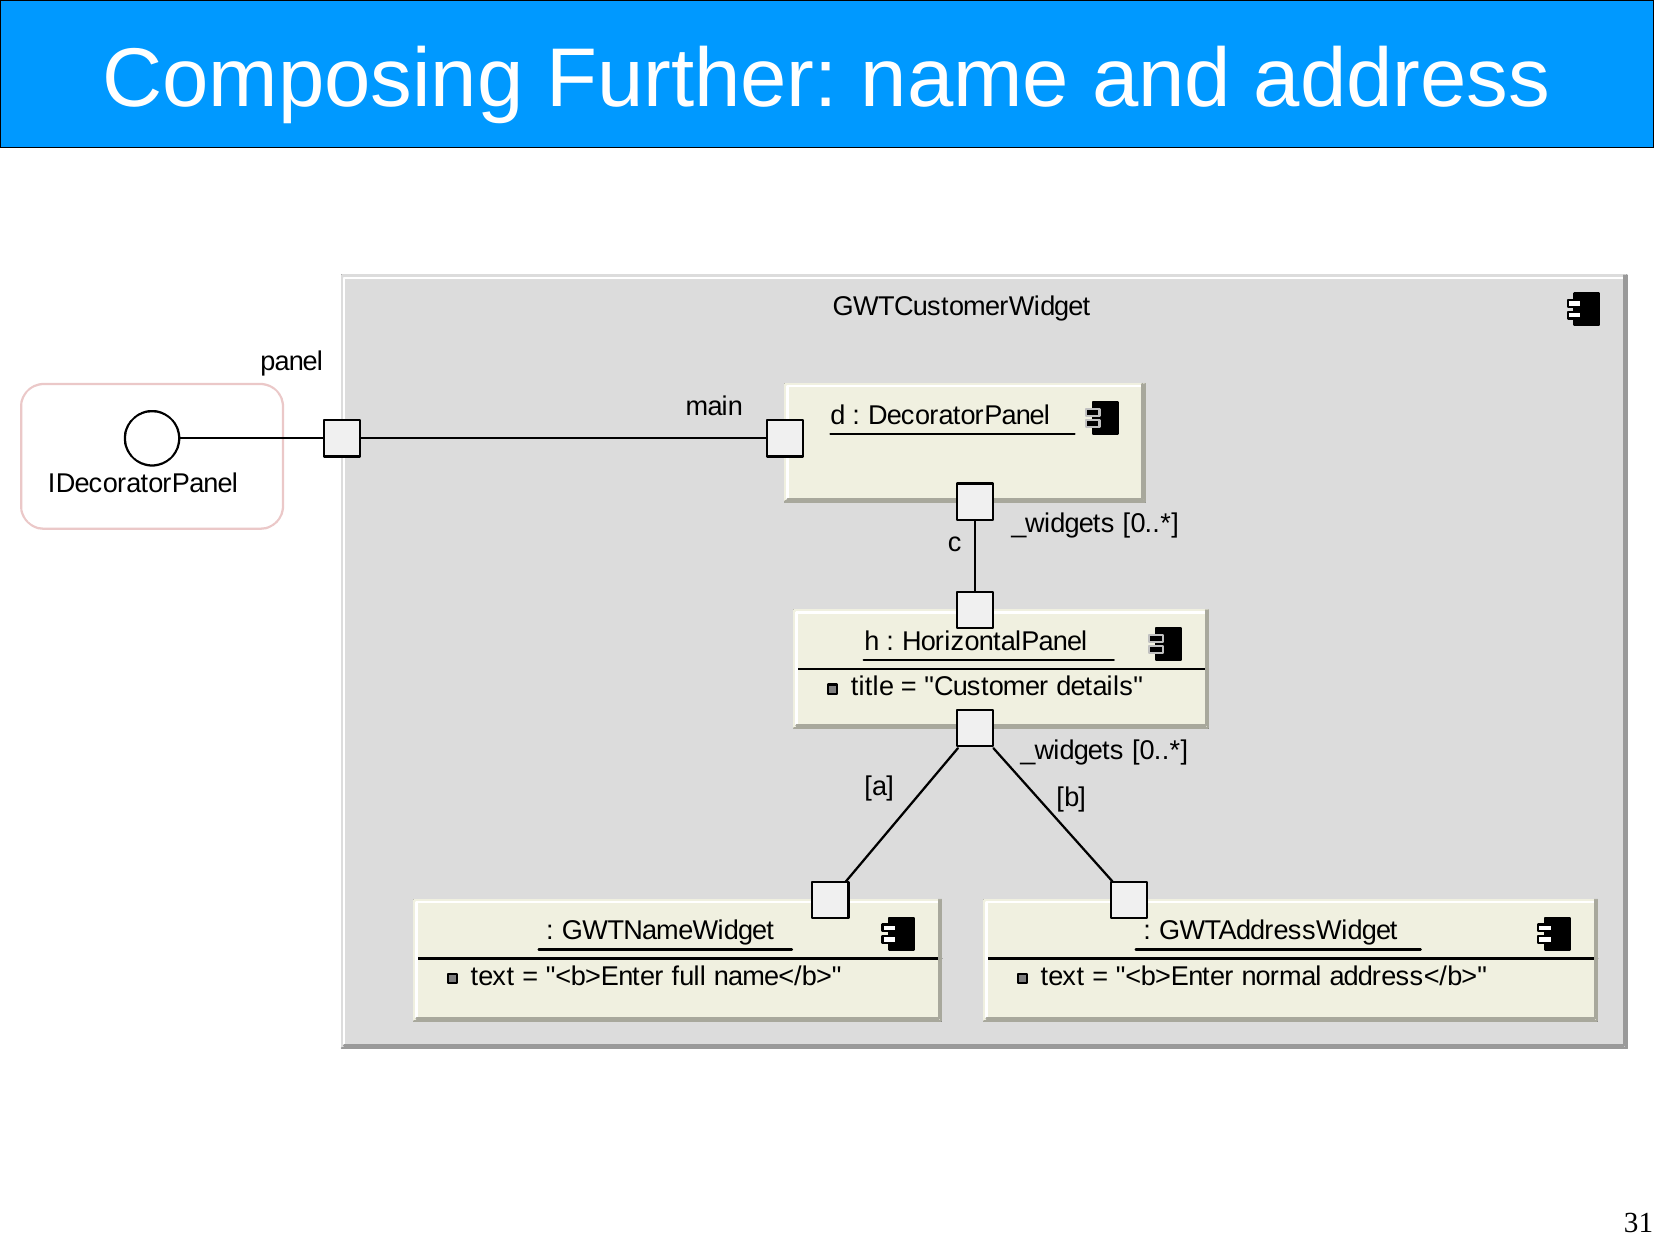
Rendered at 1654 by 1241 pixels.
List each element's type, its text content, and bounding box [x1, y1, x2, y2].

title Composing Further: name and address [82, 21, 1571, 135]
picture [18, 273, 1629, 1052]
